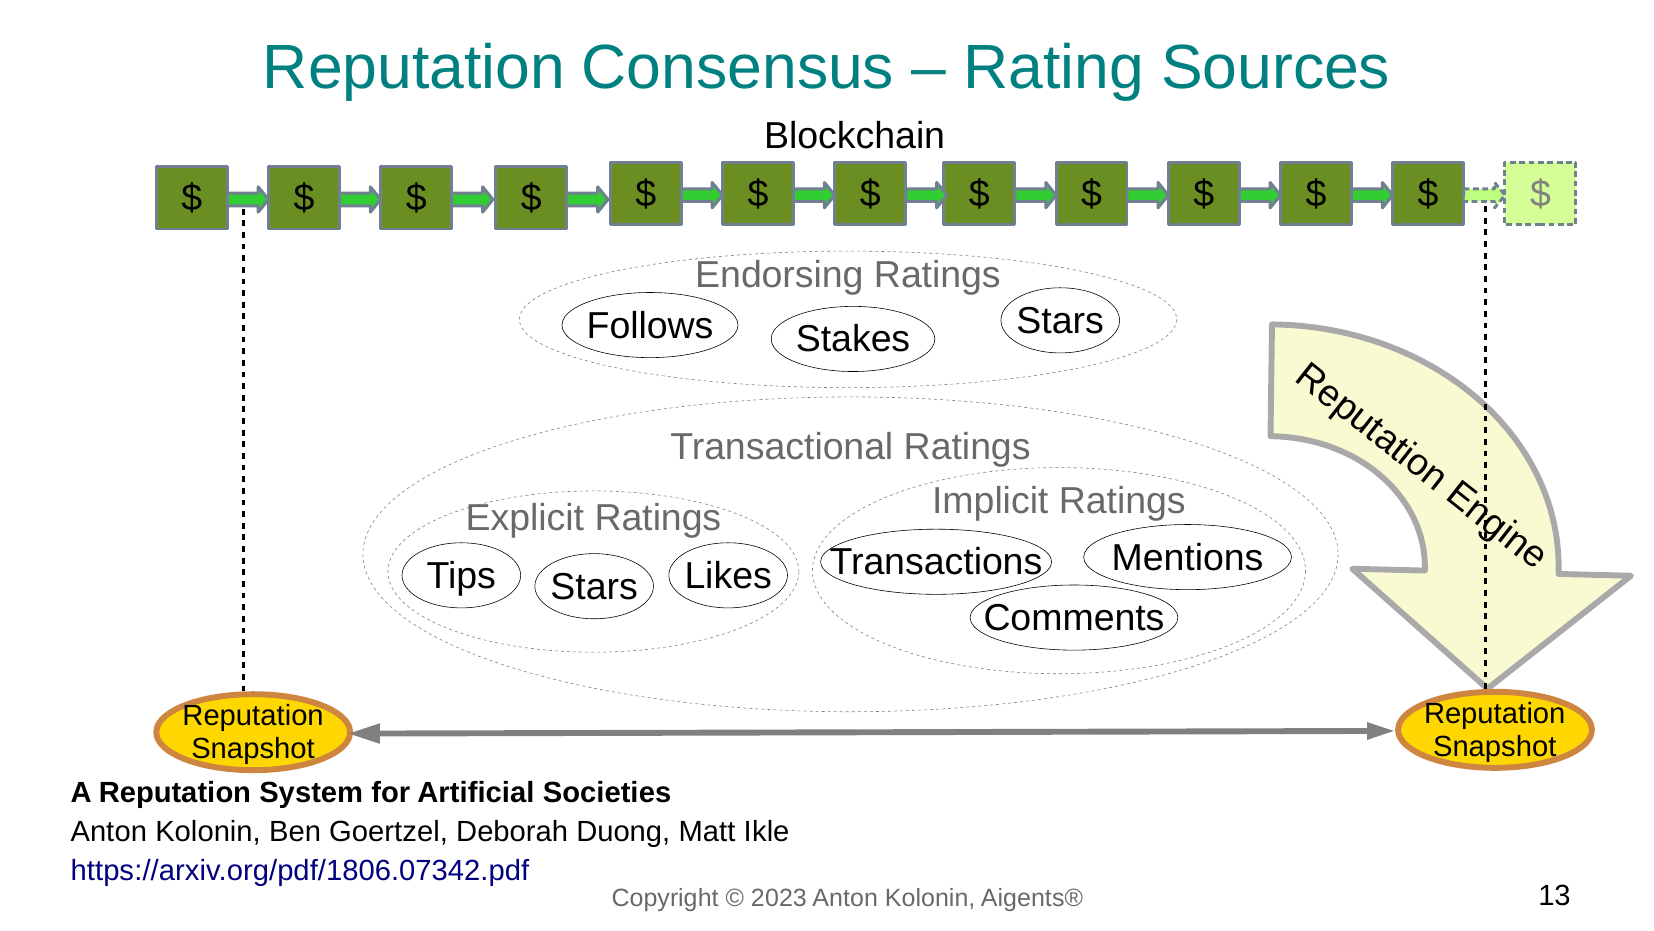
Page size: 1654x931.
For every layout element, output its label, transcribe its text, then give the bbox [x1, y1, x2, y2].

text_box A Reputation System for Artificial Societies Anton Kolonin, Ben Goertzel, Deborah Duong, Matt Ikle https://arxiv.org/pdf/1806.07342.pdf [55, 769, 898, 911]
text_box Reputation Consensus – Rating Sources [0, 0, 1630, 135]
text_box $ [268, 166, 340, 230]
text_box $ [156, 166, 228, 230]
text_box $ [1056, 162, 1128, 225]
text_box Stakes [771, 306, 935, 372]
text_box $ [834, 162, 906, 225]
text_box Explicit Ratings [387, 490, 799, 653]
text_box $ [1504, 162, 1576, 225]
text_box [1463, 182, 1505, 208]
text_box [227, 186, 269, 213]
text_box [793, 182, 835, 208]
text_box Endorsing Ratings [519, 251, 1177, 388]
text_box [1127, 182, 1169, 208]
text_box Mentions [1083, 524, 1292, 590]
text_box $ [1168, 162, 1240, 225]
text_box [1239, 182, 1281, 208]
text_box Likes [668, 542, 788, 608]
text_box Stars [534, 553, 654, 619]
text_box [1351, 182, 1393, 208]
text_box [339, 186, 381, 213]
text_box $ [722, 162, 794, 225]
text_box Implicit Ratings [812, 467, 1306, 674]
text_box Follows [561, 292, 739, 358]
text_box [451, 186, 493, 213]
text_box [681, 182, 723, 208]
text_box Reputation Snapshot [1398, 691, 1592, 768]
text_box Comments [970, 585, 1178, 651]
text_box [566, 186, 609, 213]
text_box $ [380, 166, 452, 230]
text_box $ [495, 166, 567, 230]
text_box $ [1280, 162, 1352, 225]
text_box [1014, 182, 1057, 208]
text_box Blockchain [749, 107, 960, 165]
text_box Tips [401, 542, 521, 608]
text_box [1270, 324, 1631, 689]
text_box Reputation Snapshot [156, 694, 351, 771]
text_box $ [1392, 162, 1464, 225]
text_box $ [943, 162, 1015, 225]
text_box Reputation Engine [1272, 338, 1573, 593]
text_box [905, 182, 947, 208]
text_box Transactions [820, 529, 1052, 595]
text_box Stars [1000, 287, 1120, 353]
text_box Transactional Ratings [362, 396, 1339, 712]
text_box $ [610, 162, 682, 225]
